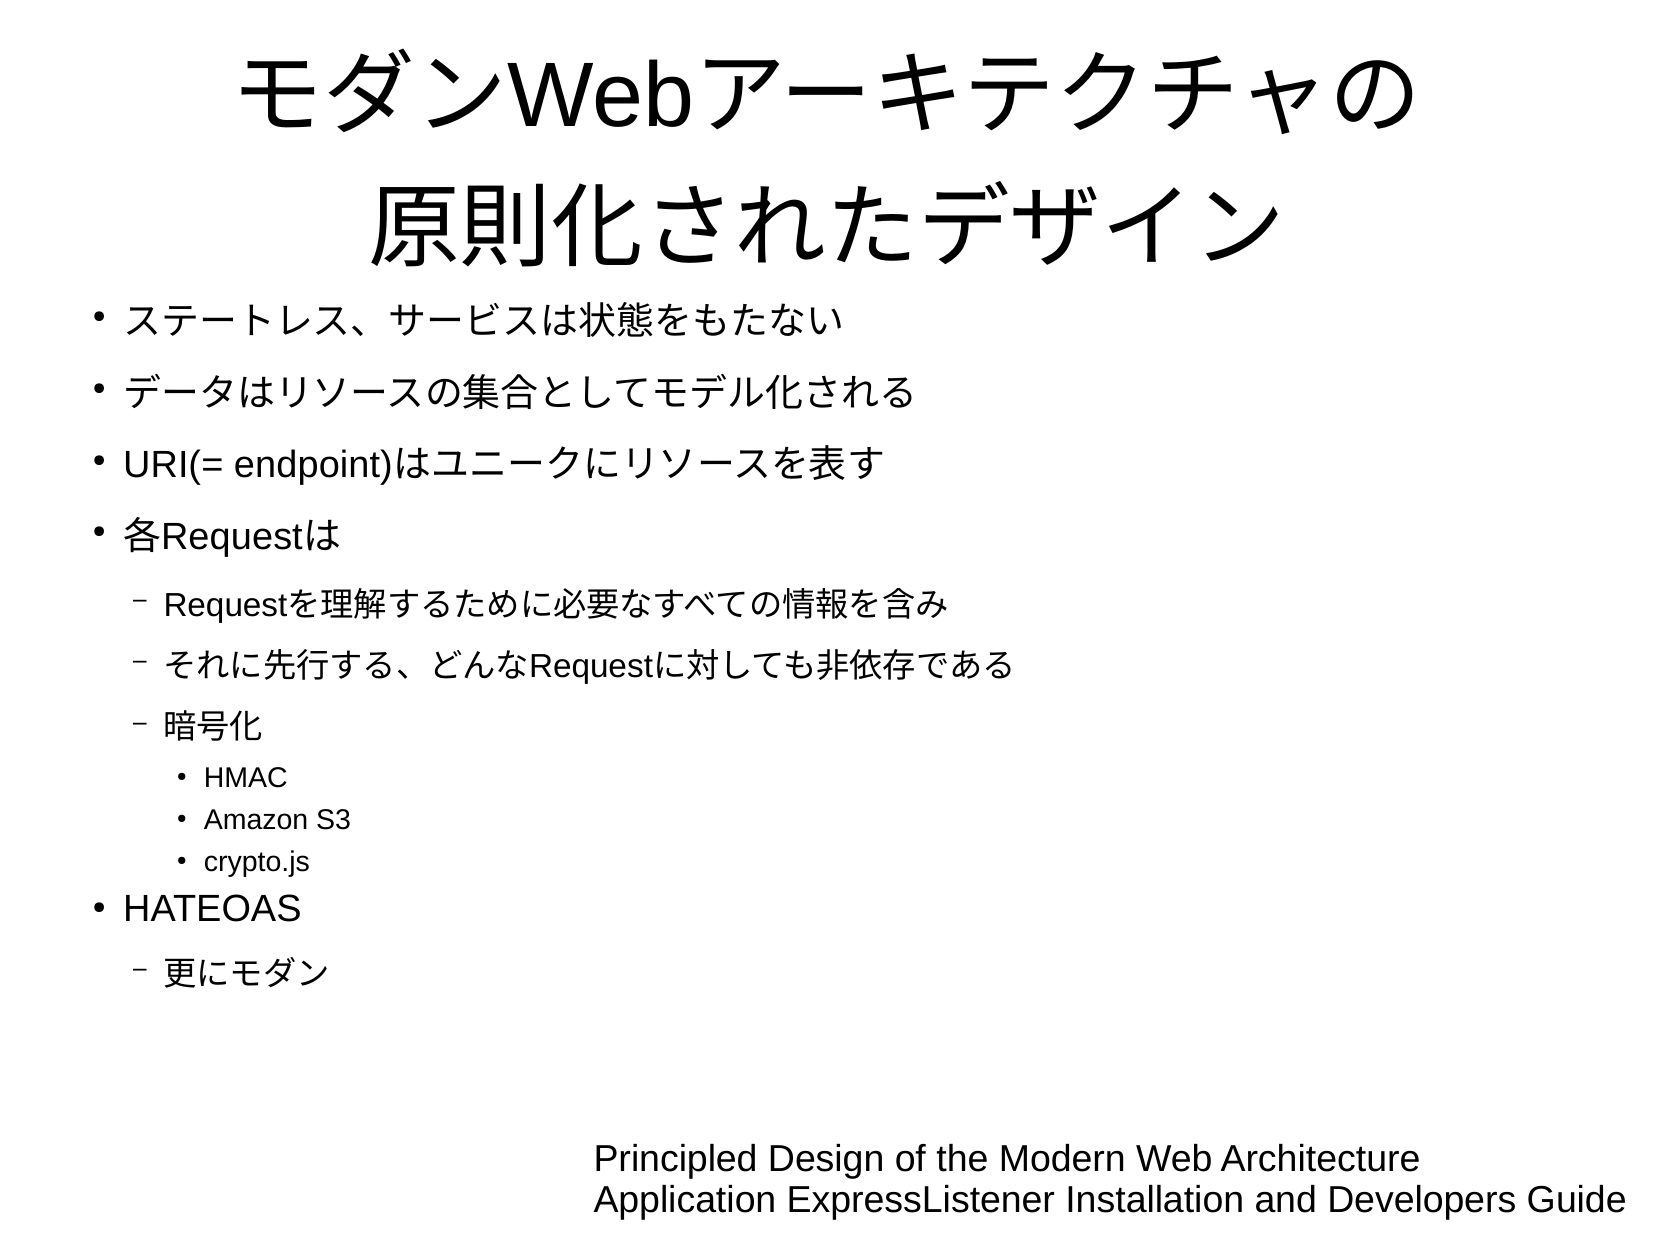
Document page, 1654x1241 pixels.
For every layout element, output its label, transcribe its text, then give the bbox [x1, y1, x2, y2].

text_box Principled Design of the Modern Web Architecture Application ExpressListener Installation and Developers Guide [578, 1129, 1642, 1229]
list ステートレス、サービスは状態をもたない データはリソースの集合としてモデル化される URI(= endpoint)はユニークにリソースを表す 各Requestは Requestを理解するために必要なすべての情報を含み それに先行する、どんなRequestに対しても非依存である 暗号化 HMAC Amazon S3 crypto.js HATEOAS 更にモダン [82, 290, 1571, 1010]
title モダンWebアーキテクチャの 原則化されたデザイン [82, 49, 1571, 257]
